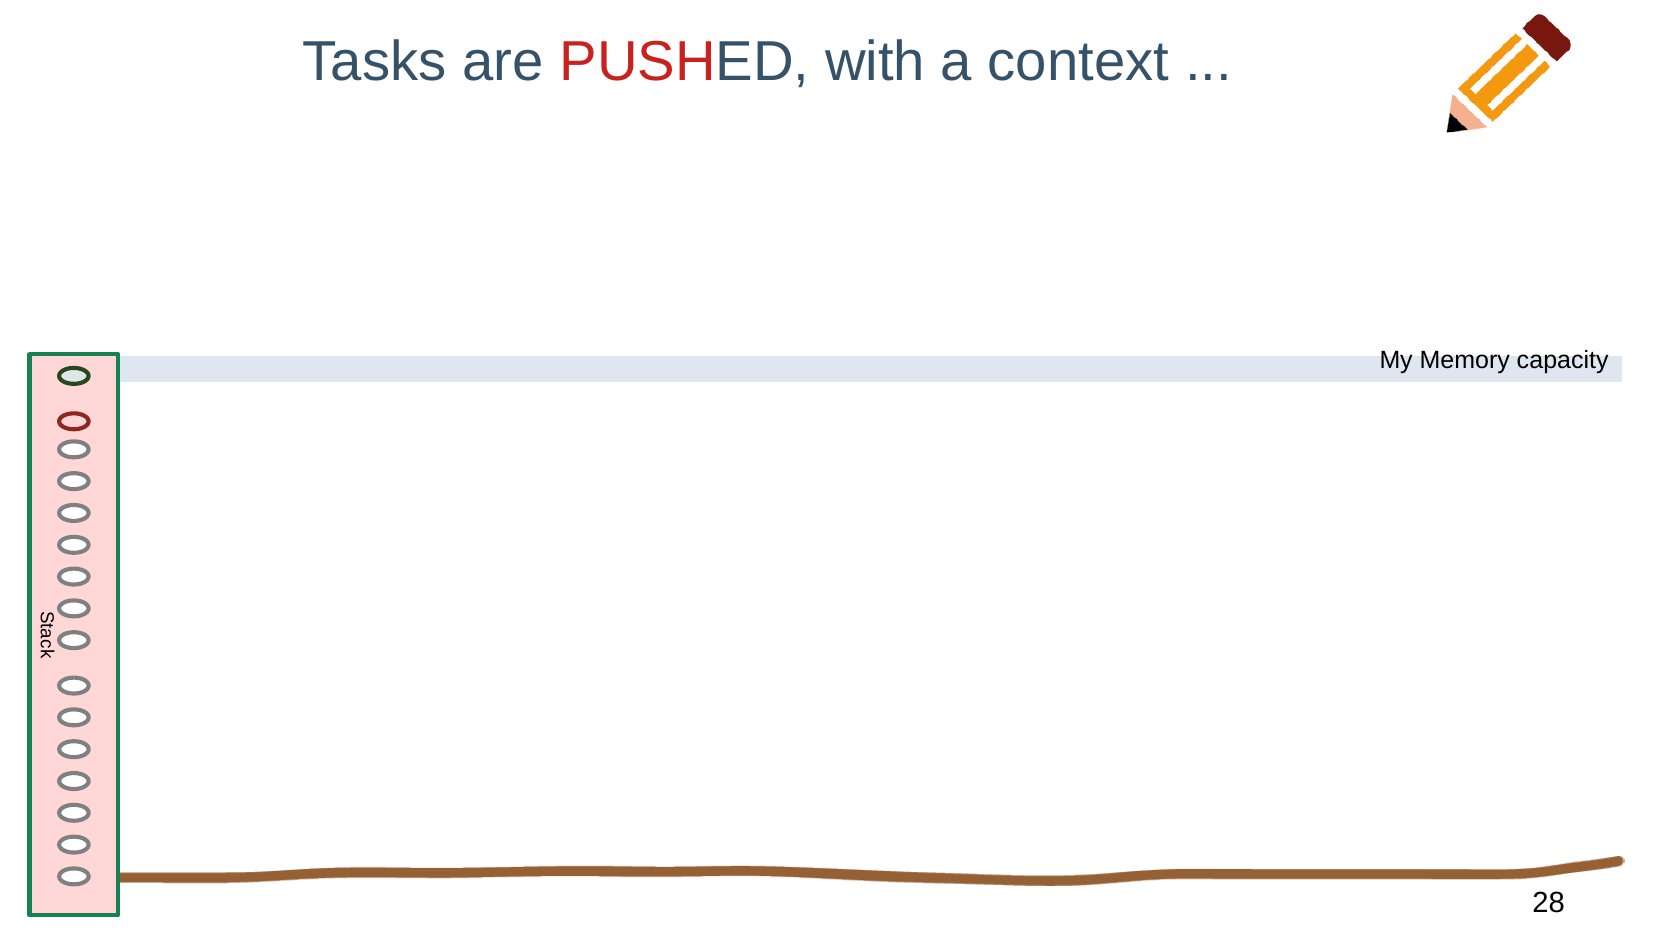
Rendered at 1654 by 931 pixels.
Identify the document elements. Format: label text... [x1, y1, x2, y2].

text_box [59, 709, 89, 726]
text_box [59, 741, 89, 758]
text_box [59, 536, 89, 553]
text_box [59, 836, 89, 853]
text_box My Memory capacity [1364, 338, 1625, 381]
title Tasks are PUSHED, with a context ... [88, 29, 1447, 237]
text_box [59, 868, 89, 885]
text_box Stack [29, 354, 119, 916]
text_box [59, 367, 89, 384]
text_box [59, 441, 89, 458]
text_box [59, 413, 89, 430]
text_box [59, 568, 89, 585]
text_box [59, 677, 89, 694]
picture [1446, 14, 1571, 133]
text_box [59, 473, 89, 490]
text_box [59, 804, 89, 821]
text_box [59, 632, 89, 649]
picture [119, 856, 1625, 886]
text_box [59, 504, 89, 521]
text_box [59, 773, 89, 790]
text_box [59, 600, 89, 617]
text_box [119, 354, 1625, 384]
